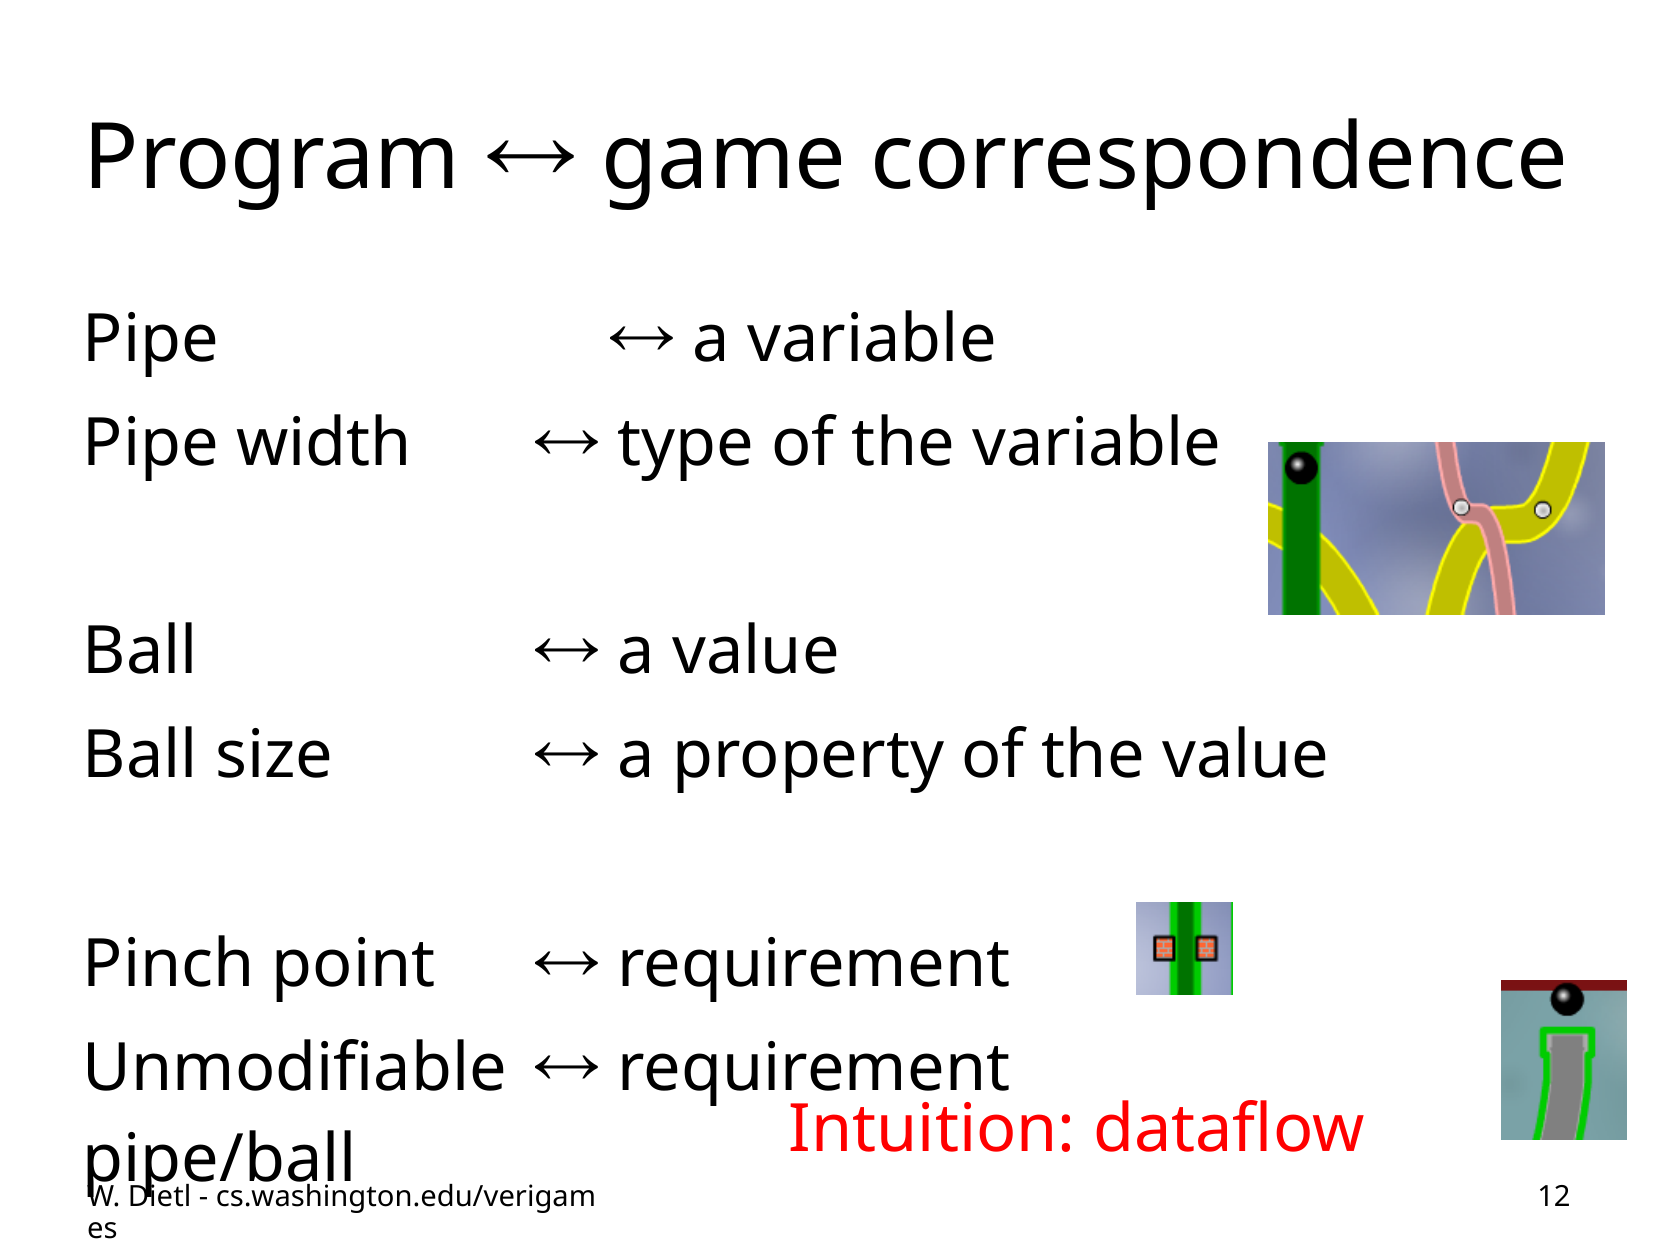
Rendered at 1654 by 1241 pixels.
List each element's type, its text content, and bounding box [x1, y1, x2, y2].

list Pipe ↔ a variable Pipe width ↔ type of the variable Ball ↔ a value Ball size ↔ a property of the value Pinch point ↔ requirement Unmodifiable ↔ requirement pipe/ball [82, 290, 1571, 1232]
picture [1136, 902, 1233, 995]
picture [1501, 980, 1627, 1140]
title Program ↔ game correspondence [82, 49, 1571, 257]
picture [1268, 442, 1605, 615]
text_box Intuition: dataflow [774, 1077, 1381, 1173]
